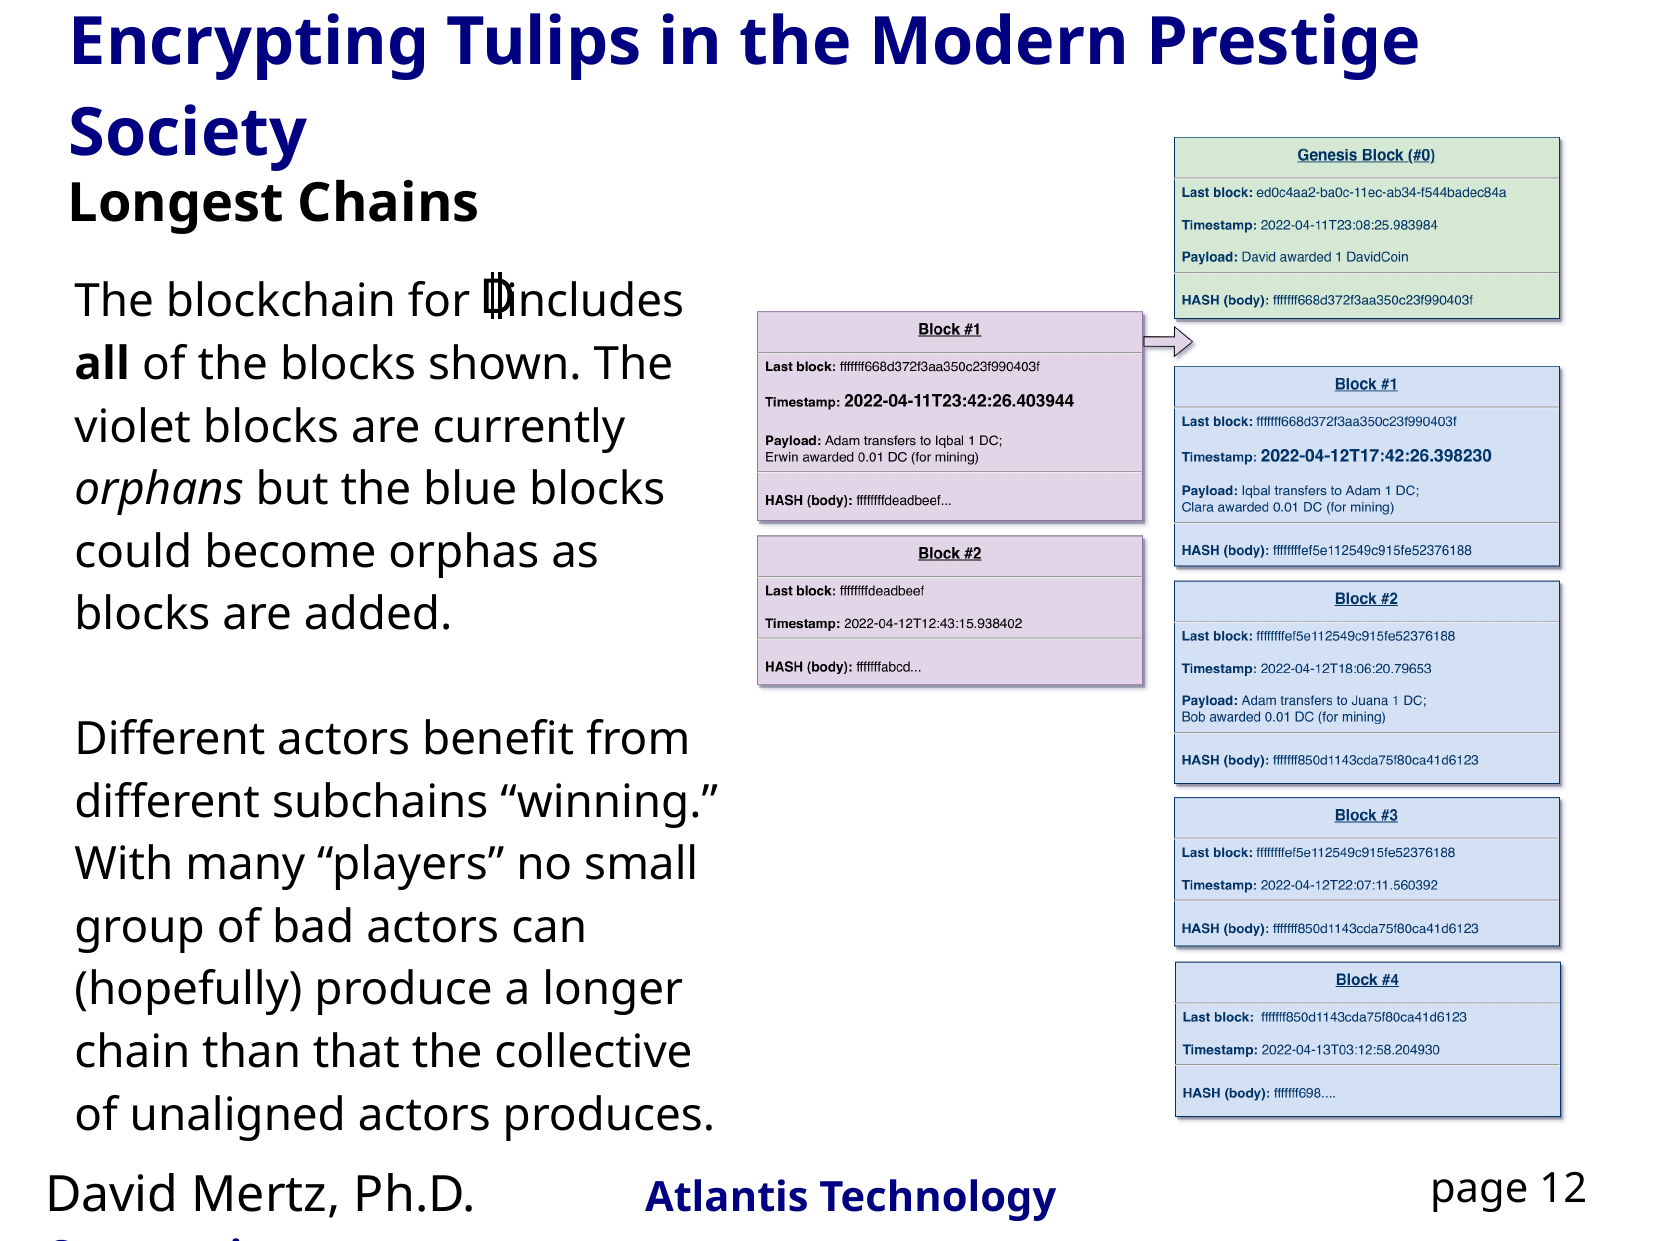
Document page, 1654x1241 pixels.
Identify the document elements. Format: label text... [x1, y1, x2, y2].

picture [483, 270, 513, 321]
list Longest Chains [67, 163, 757, 241]
text_box The blockchain for includes all of the blocks shown. The violet blocks are currently orphans but the blue blocks could become orphas as blocks are added. Different actors benefit from different subchains “winning.” With many “players” no small group of bad actors can (hopefully) produce a longer chain than that the collective of unaligned actors produces. [59, 260, 751, 1111]
picture [757, 137, 1574, 1132]
